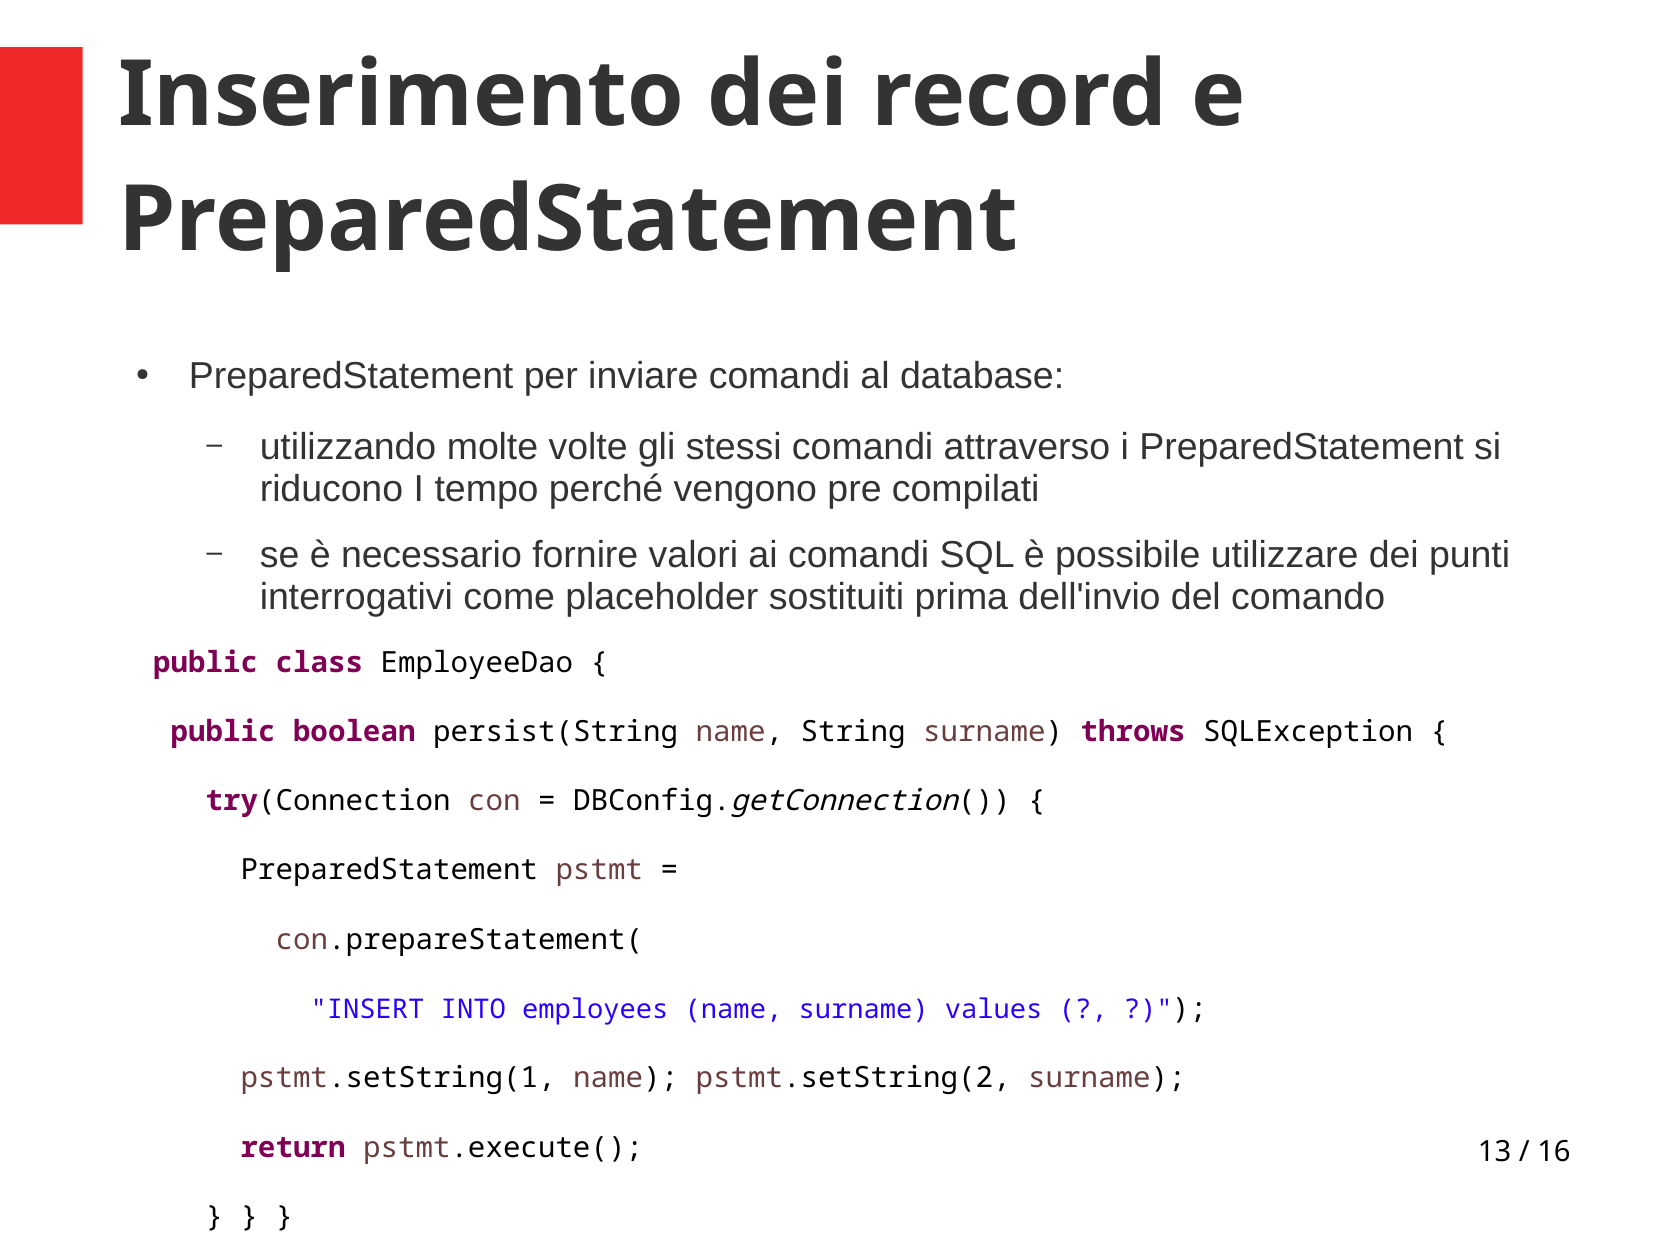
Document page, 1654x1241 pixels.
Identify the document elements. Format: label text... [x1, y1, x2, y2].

title Inserimento dei record e PreparedStatement [118, 45, 1571, 260]
list PreparedStatement per inviare comandi al database: utilizzando molte volte gli stessi comandi attraverso i PreparedStatement si riducono I tempo perché vengono pre compilati se è necessario fornire valori ai comandi SQL è possibile utilizzare dei punti interrogativi come placeholder sostituiti prima dell'invio del comando public class EmployeeDao { public boolean persist(String name, String surname) throws SQLException { try(Connection con = DBConfig.getConnection()) { PreparedStatement pstmt = con.prepareStatement( "INSERT INTO employees (name, surname) values (?, ?)"); pstmt.setString(1, name); pstmt.setString(2, surname); return pstmt.execute(); } } } [118, 354, 1536, 1074]
